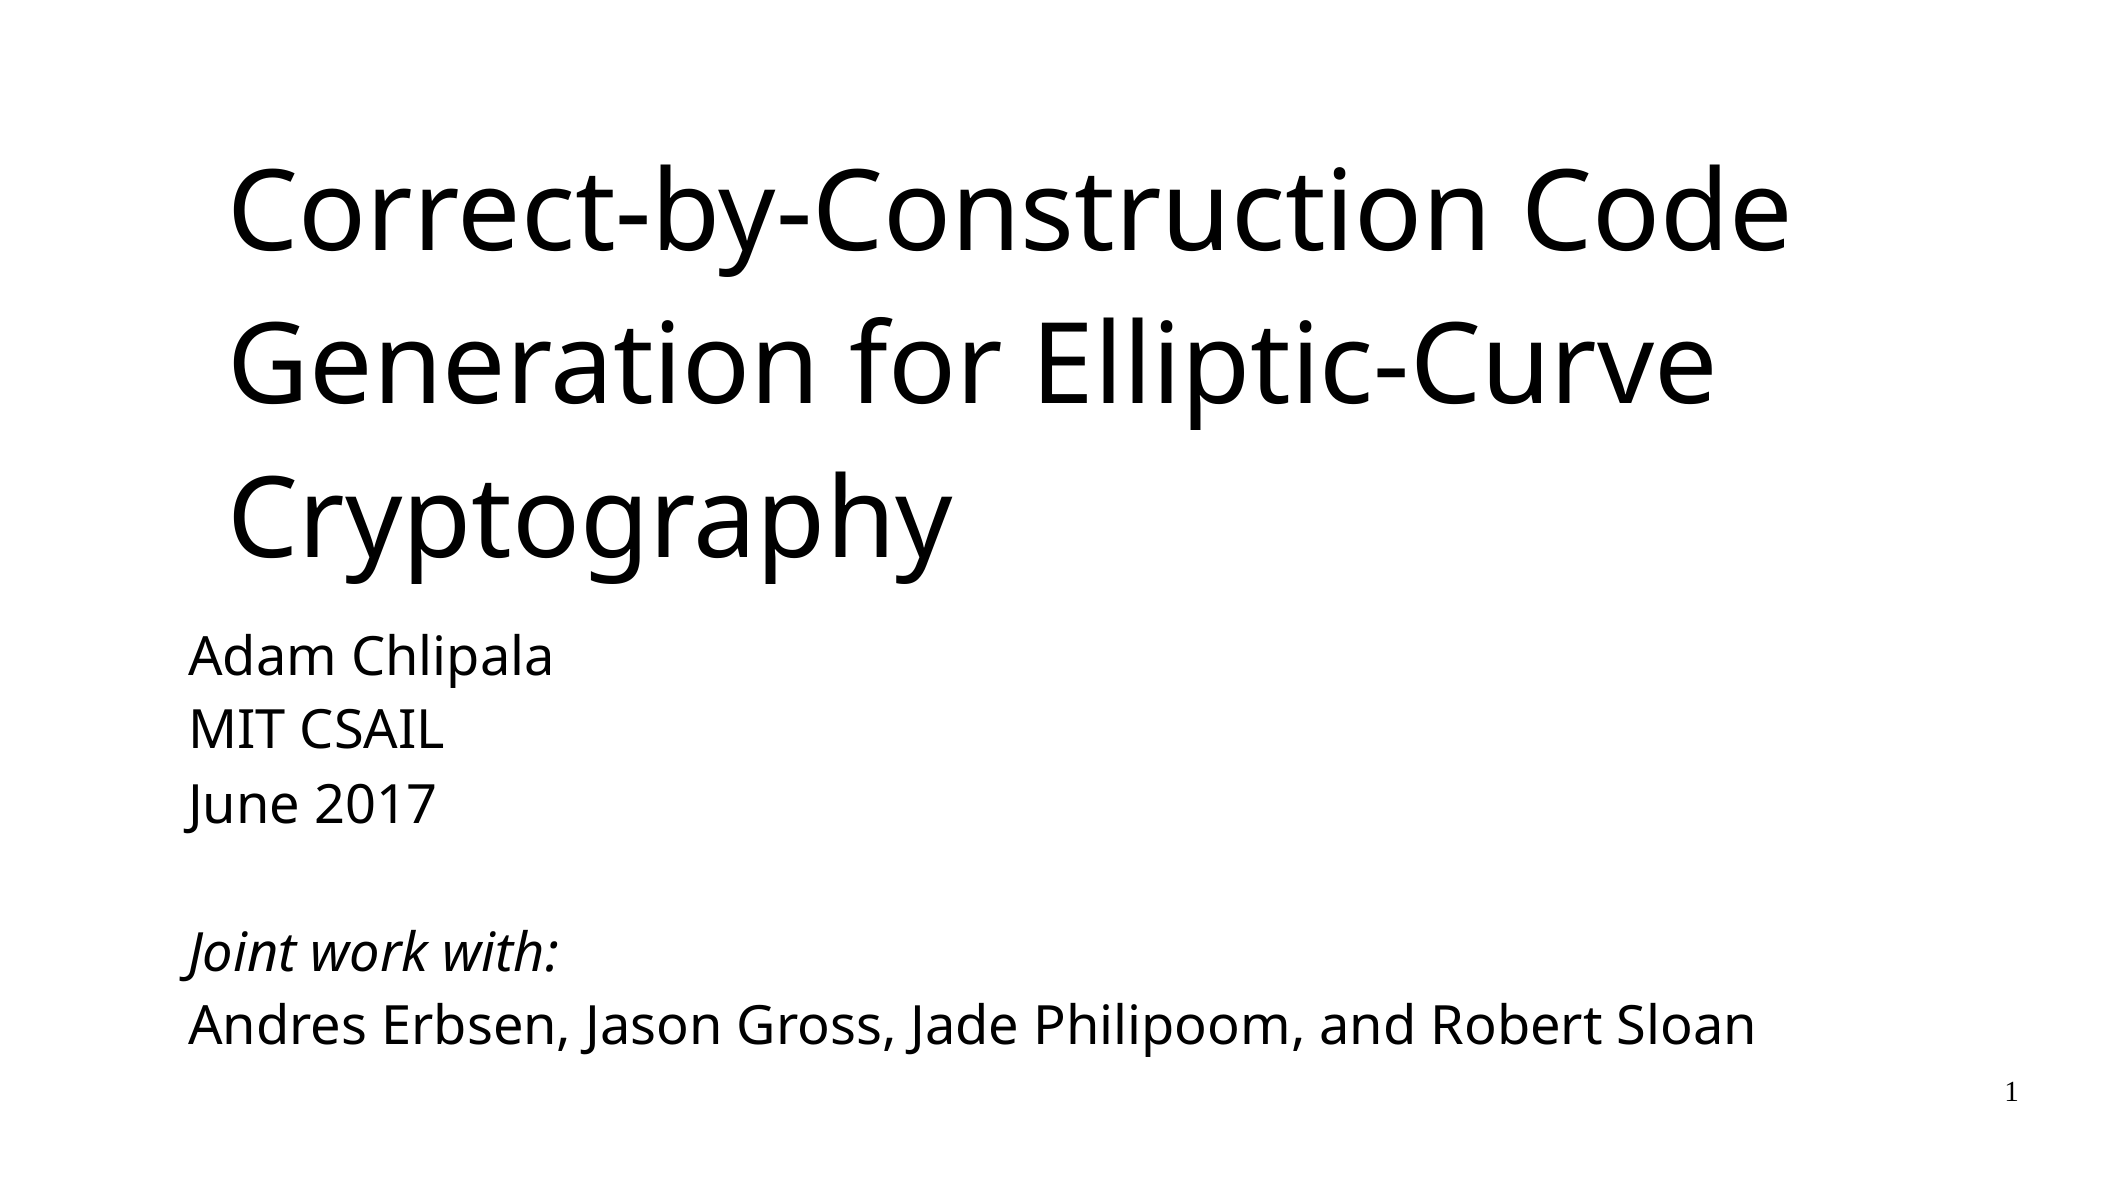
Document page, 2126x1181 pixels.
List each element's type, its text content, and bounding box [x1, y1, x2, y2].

text_box Adam Chlipala MIT CSAIL June 2017 Joint work with: Andres Erbsen, Jason Gross, Jade Philipoom, and Robert Sloan [173, 609, 1971, 1006]
text_box Correct-by-Construction Code Generation for Elliptic-Curve Cryptography [213, 122, 1842, 532]
